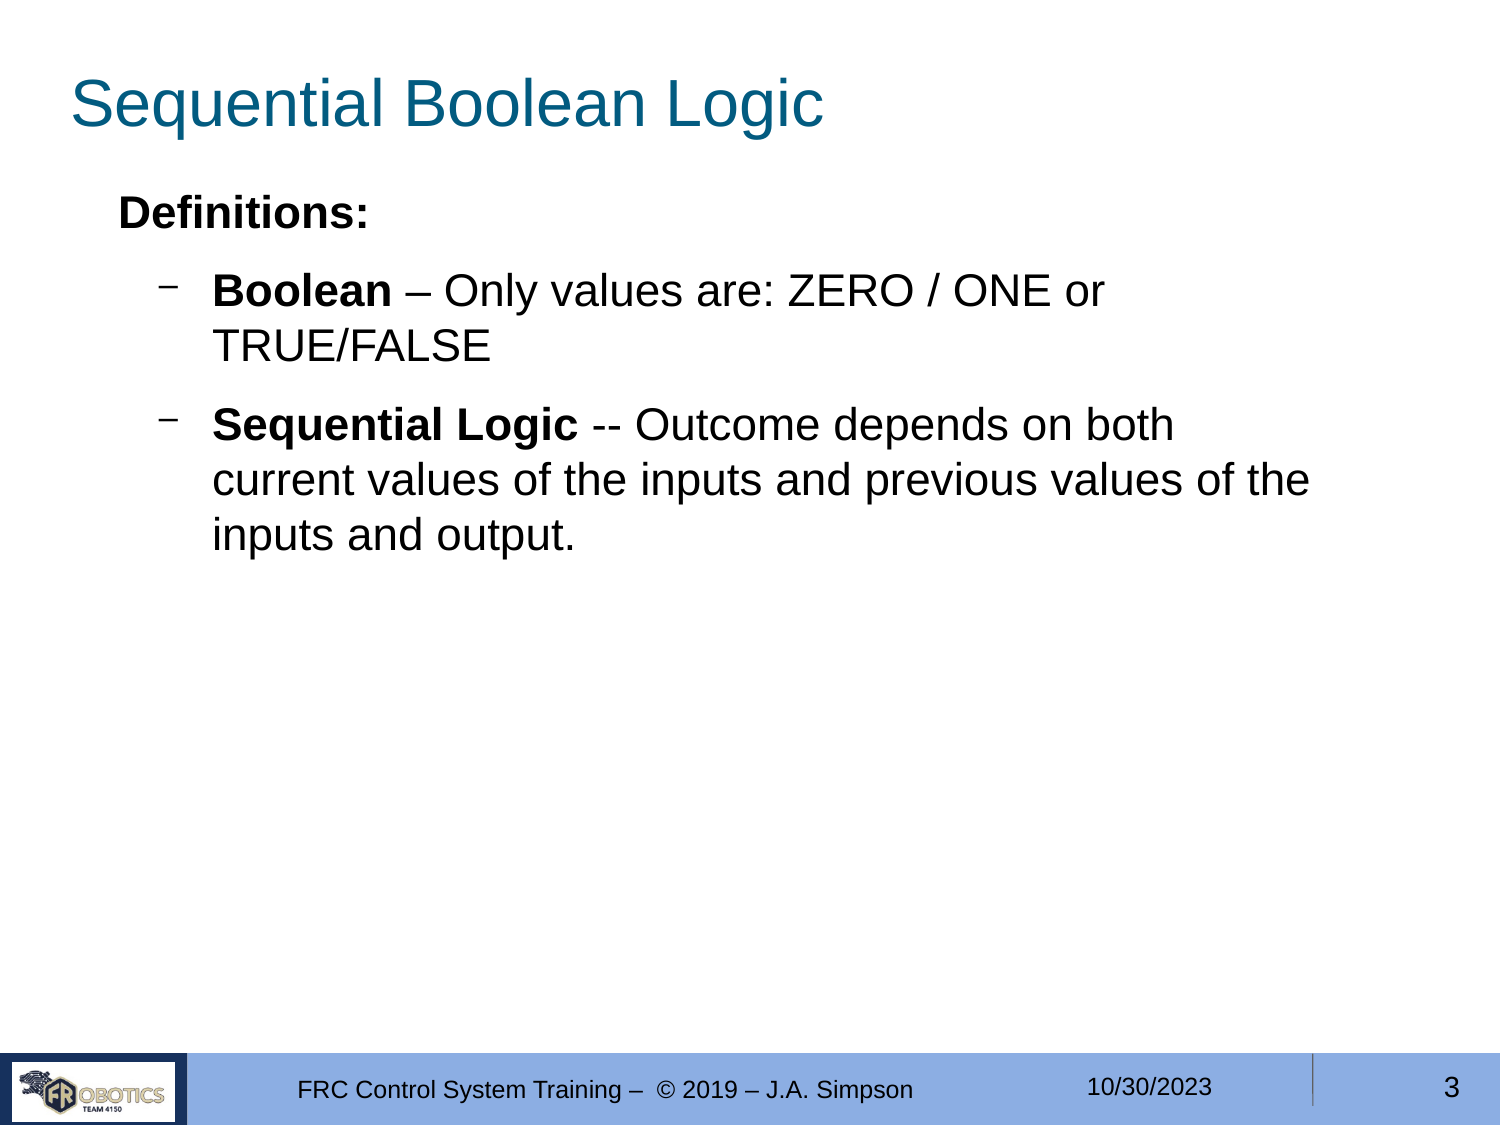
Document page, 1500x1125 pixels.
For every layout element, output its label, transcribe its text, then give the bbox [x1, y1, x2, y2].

slide_number <number> [1337, 1072, 1475, 1100]
title Sequential Boolean Logic [55, 52, 1443, 148]
slide_number 10/30/2023 [1012, 1071, 1288, 1100]
picture [12, 1062, 175, 1122]
list Definitions: Boolean – Only values are: ZERO / ONE or TRUE/FALSE Sequential Logic -- Outcome depends on both current values of the inputs and previous values of the inputs and output. [55, 174, 1340, 973]
footer FRC Control System Training – © 2019 – J.A. Simpson [225, 1074, 988, 1103]
